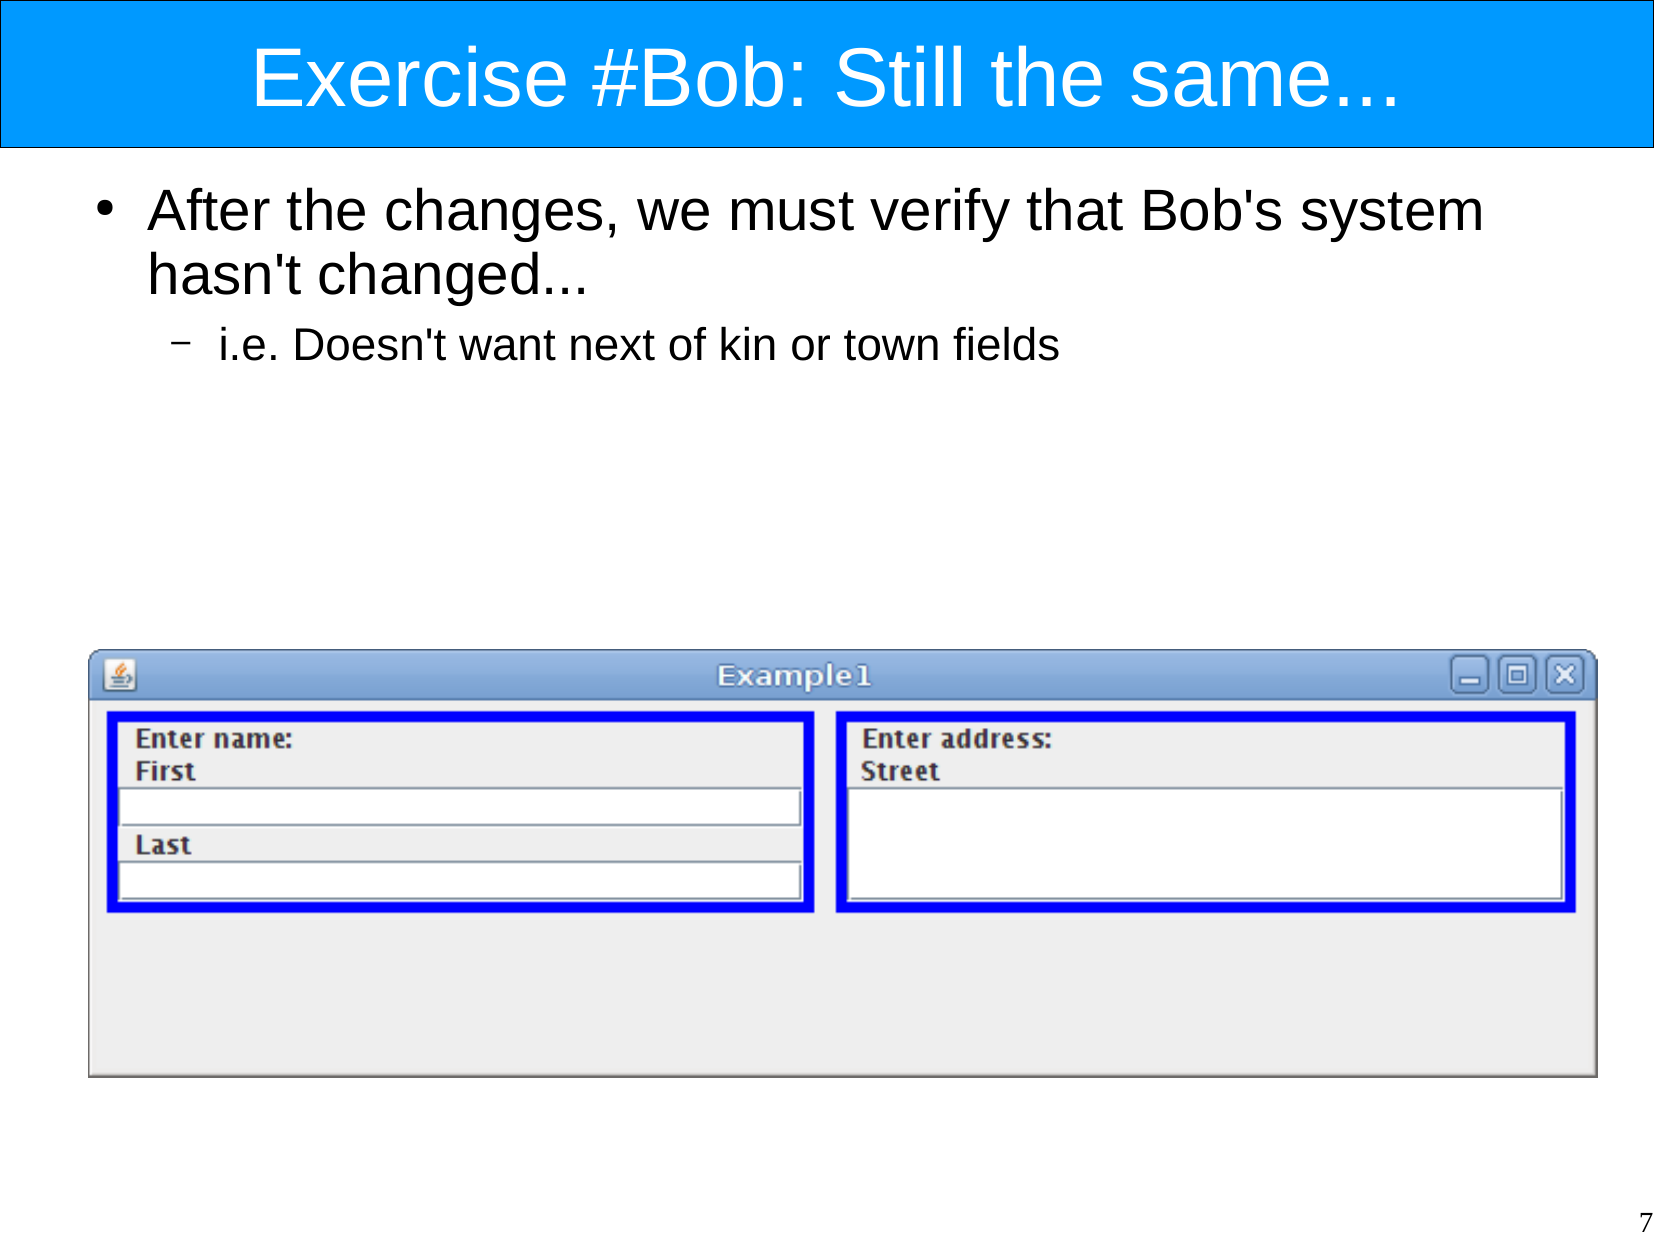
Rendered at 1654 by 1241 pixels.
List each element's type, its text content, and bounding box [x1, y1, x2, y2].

list After the changes, we must verify that Bob's system hasn't changed... i.e. Doesn't want next of kin or town fields [76, 177, 1565, 1196]
picture [88, 649, 1598, 1078]
title Exercise #Bob: Still the same... [82, 21, 1571, 135]
